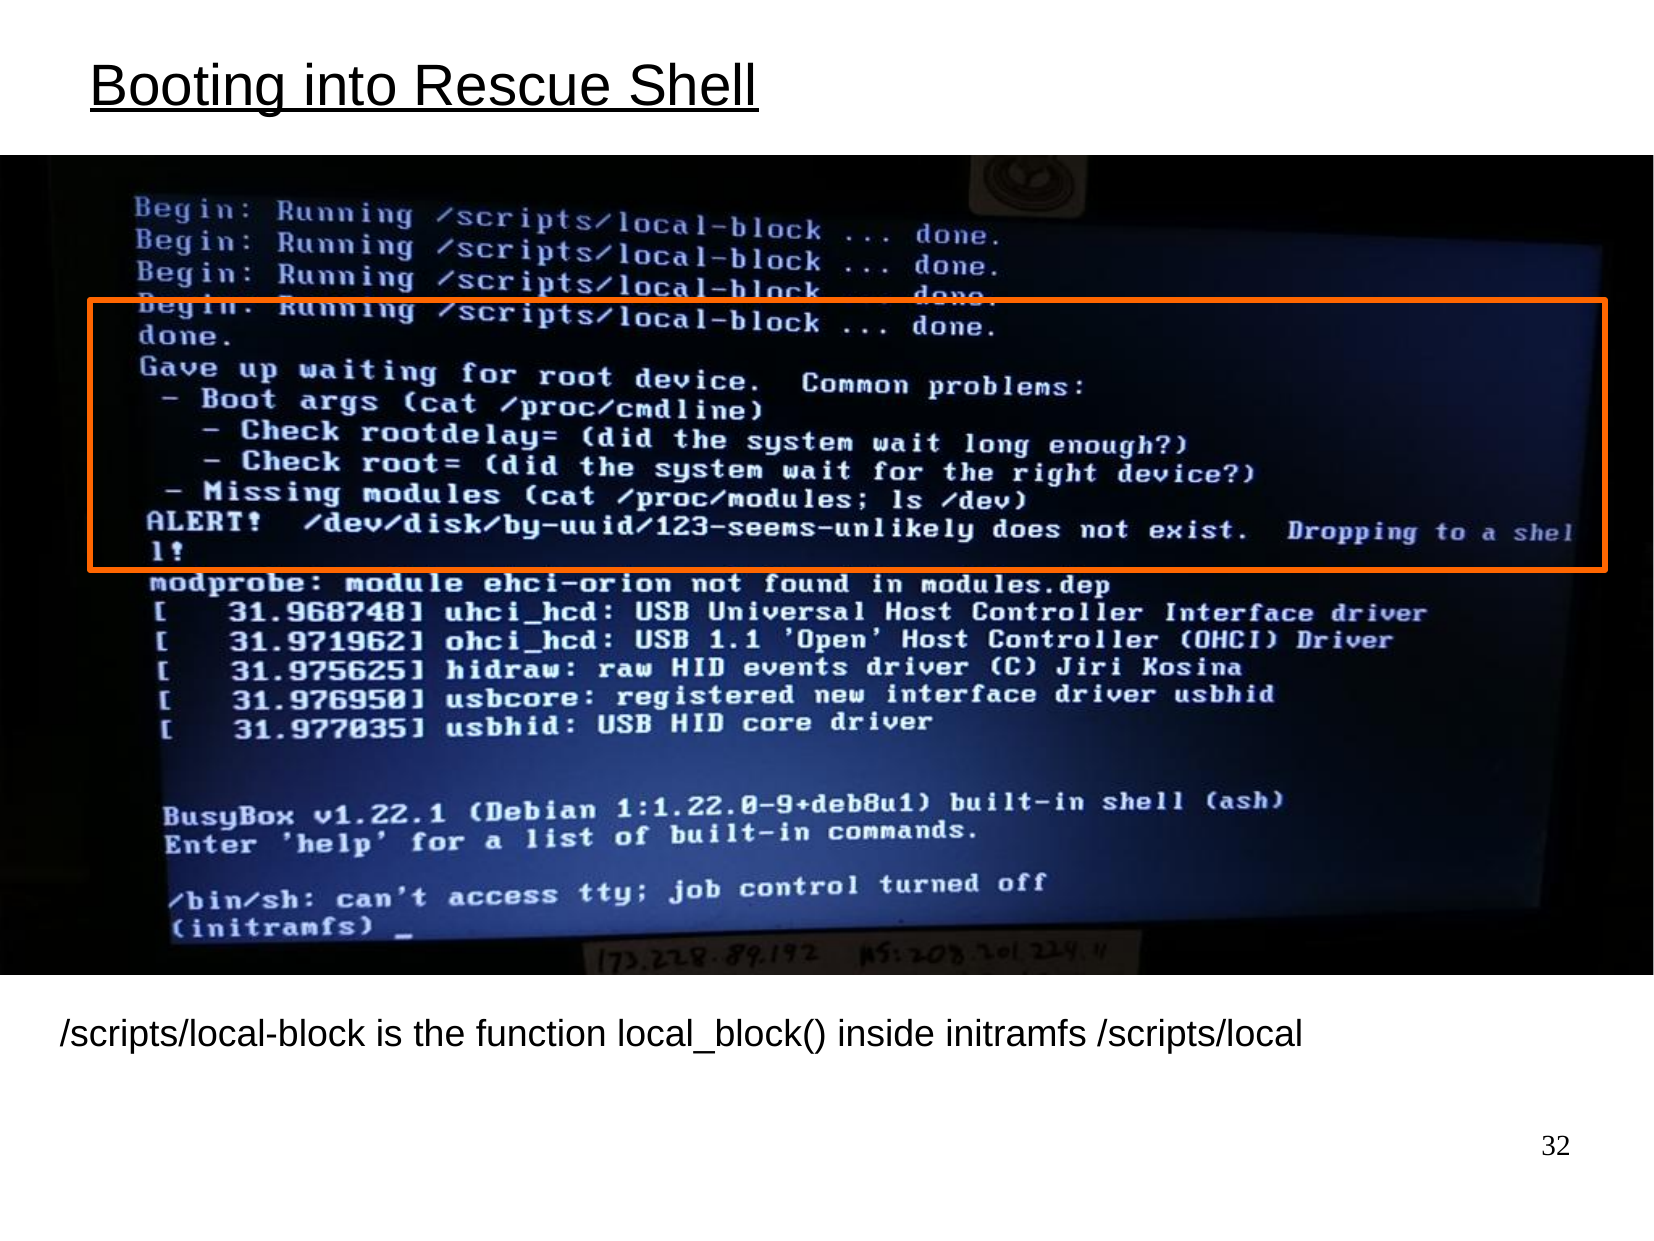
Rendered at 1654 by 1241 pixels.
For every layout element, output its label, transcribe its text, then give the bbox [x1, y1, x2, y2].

picture [0, 155, 1654, 976]
text_box Booting into Rescue Shell [75, 45, 1606, 125]
text_box /scripts/local-block is the function local_block() inside initramfs /scripts/local [45, 1005, 1561, 1062]
